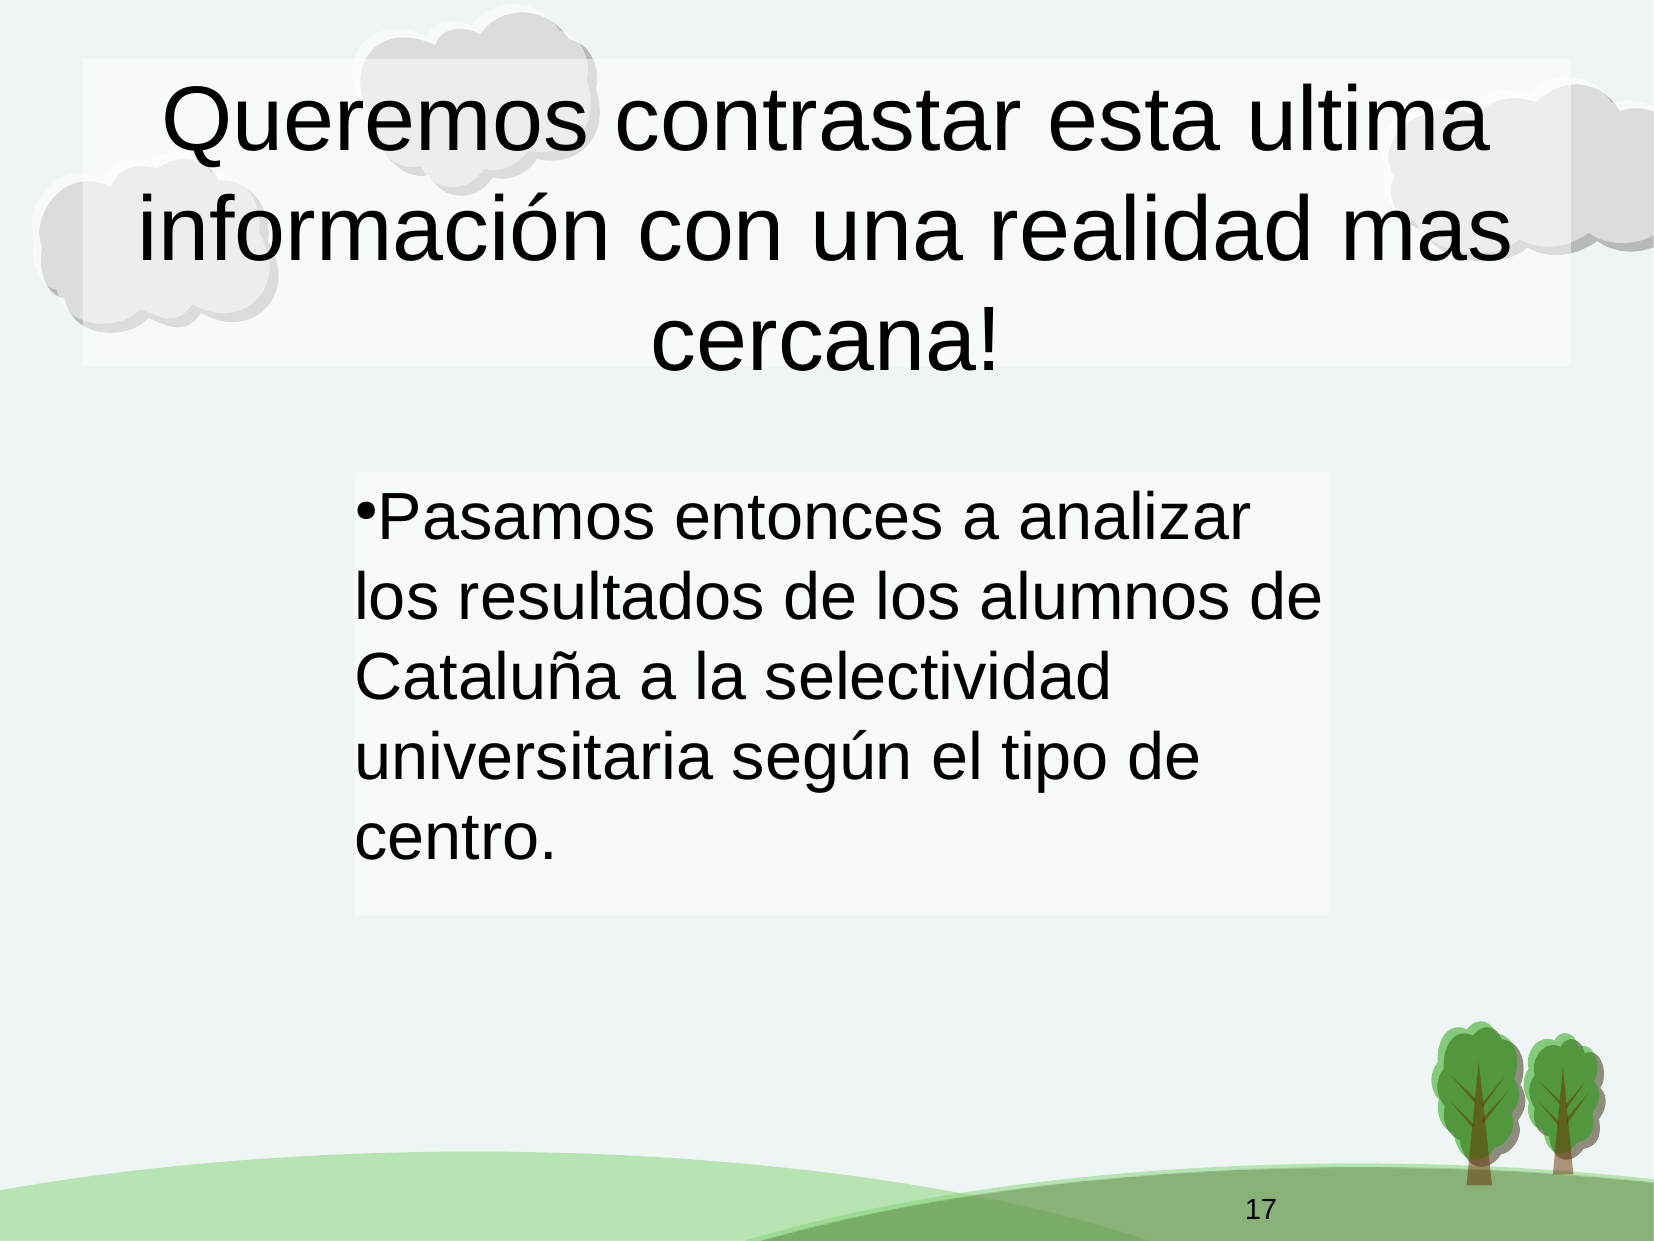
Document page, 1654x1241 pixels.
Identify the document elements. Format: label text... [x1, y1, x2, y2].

title Queremos contrastar esta ultima información con una realidad mas cercana! [82, 59, 1571, 367]
text_box [1244, 1190, 1630, 1241]
list Pasamos entonces a analizar los resultados de los alumnos de Cataluña a la selectividad universitaria según el tipo de centro. [354, 472, 1329, 916]
